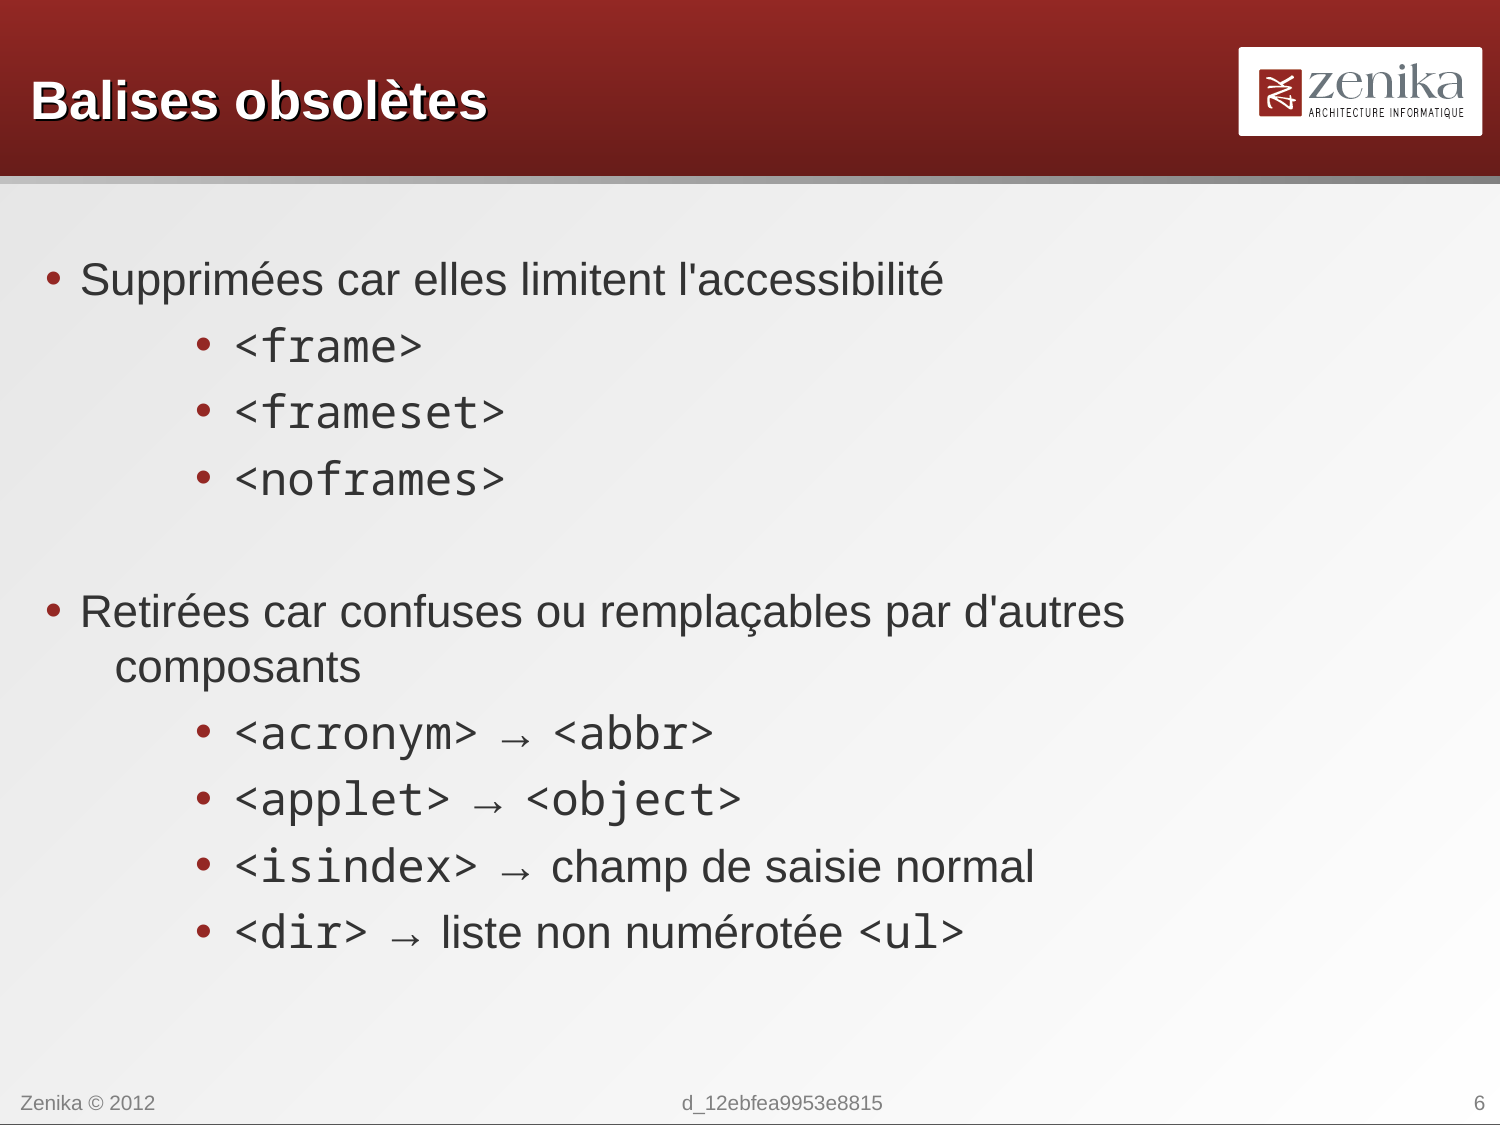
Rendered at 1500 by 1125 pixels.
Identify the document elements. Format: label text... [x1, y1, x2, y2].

list Supprimées car elles limitent l'accessibilité <frame> <frameset> <noframes> Retirées car confuses ou remplaçables par d'autres composants <acronym> → <abbr> <applet> → <object> <isindex> → champ de saisie normal <dir> → liste non numérotée <ul> [45, 249, 1385, 1079]
title Balises obsolètes [30, 15, 1155, 180]
picture [1257, 58, 1464, 125]
